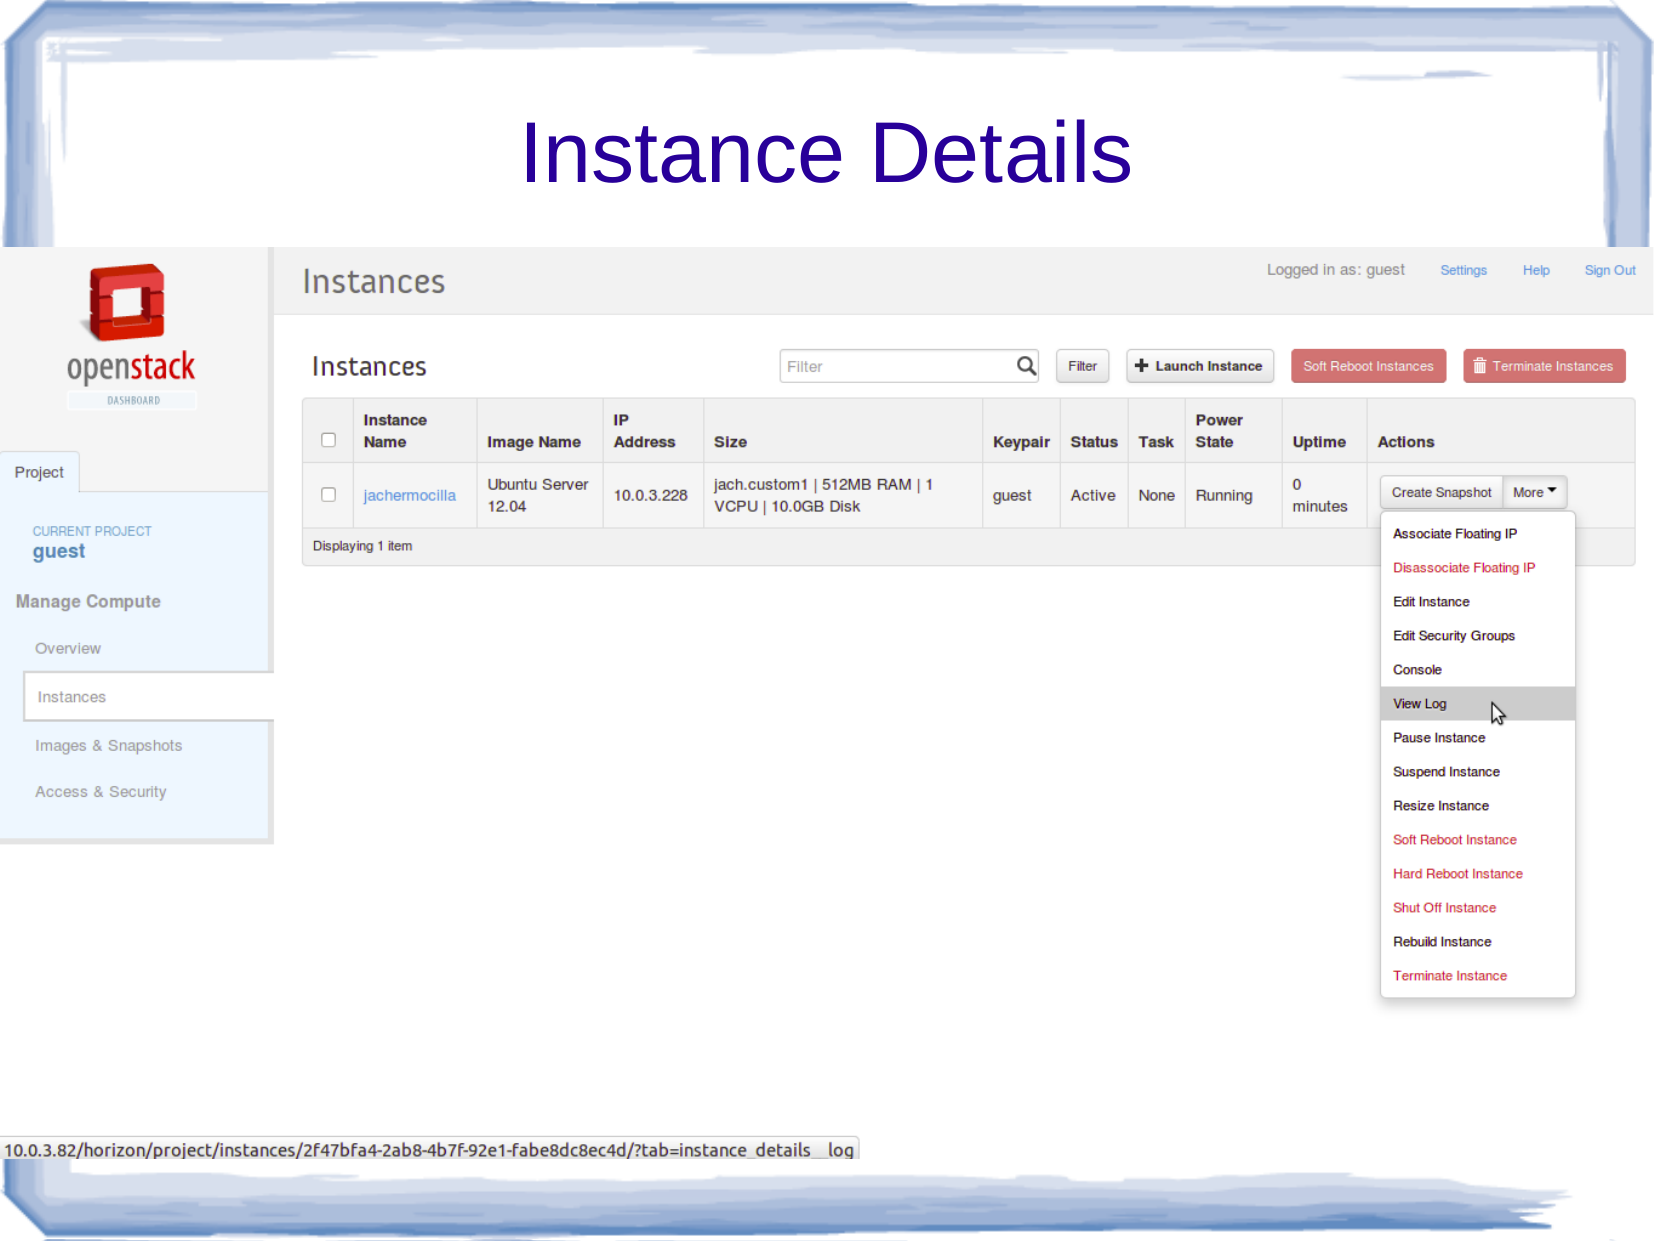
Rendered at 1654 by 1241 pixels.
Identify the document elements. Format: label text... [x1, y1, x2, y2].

picture [0, 0, 1654, 1241]
title Instance Details [82, 49, 1571, 247]
